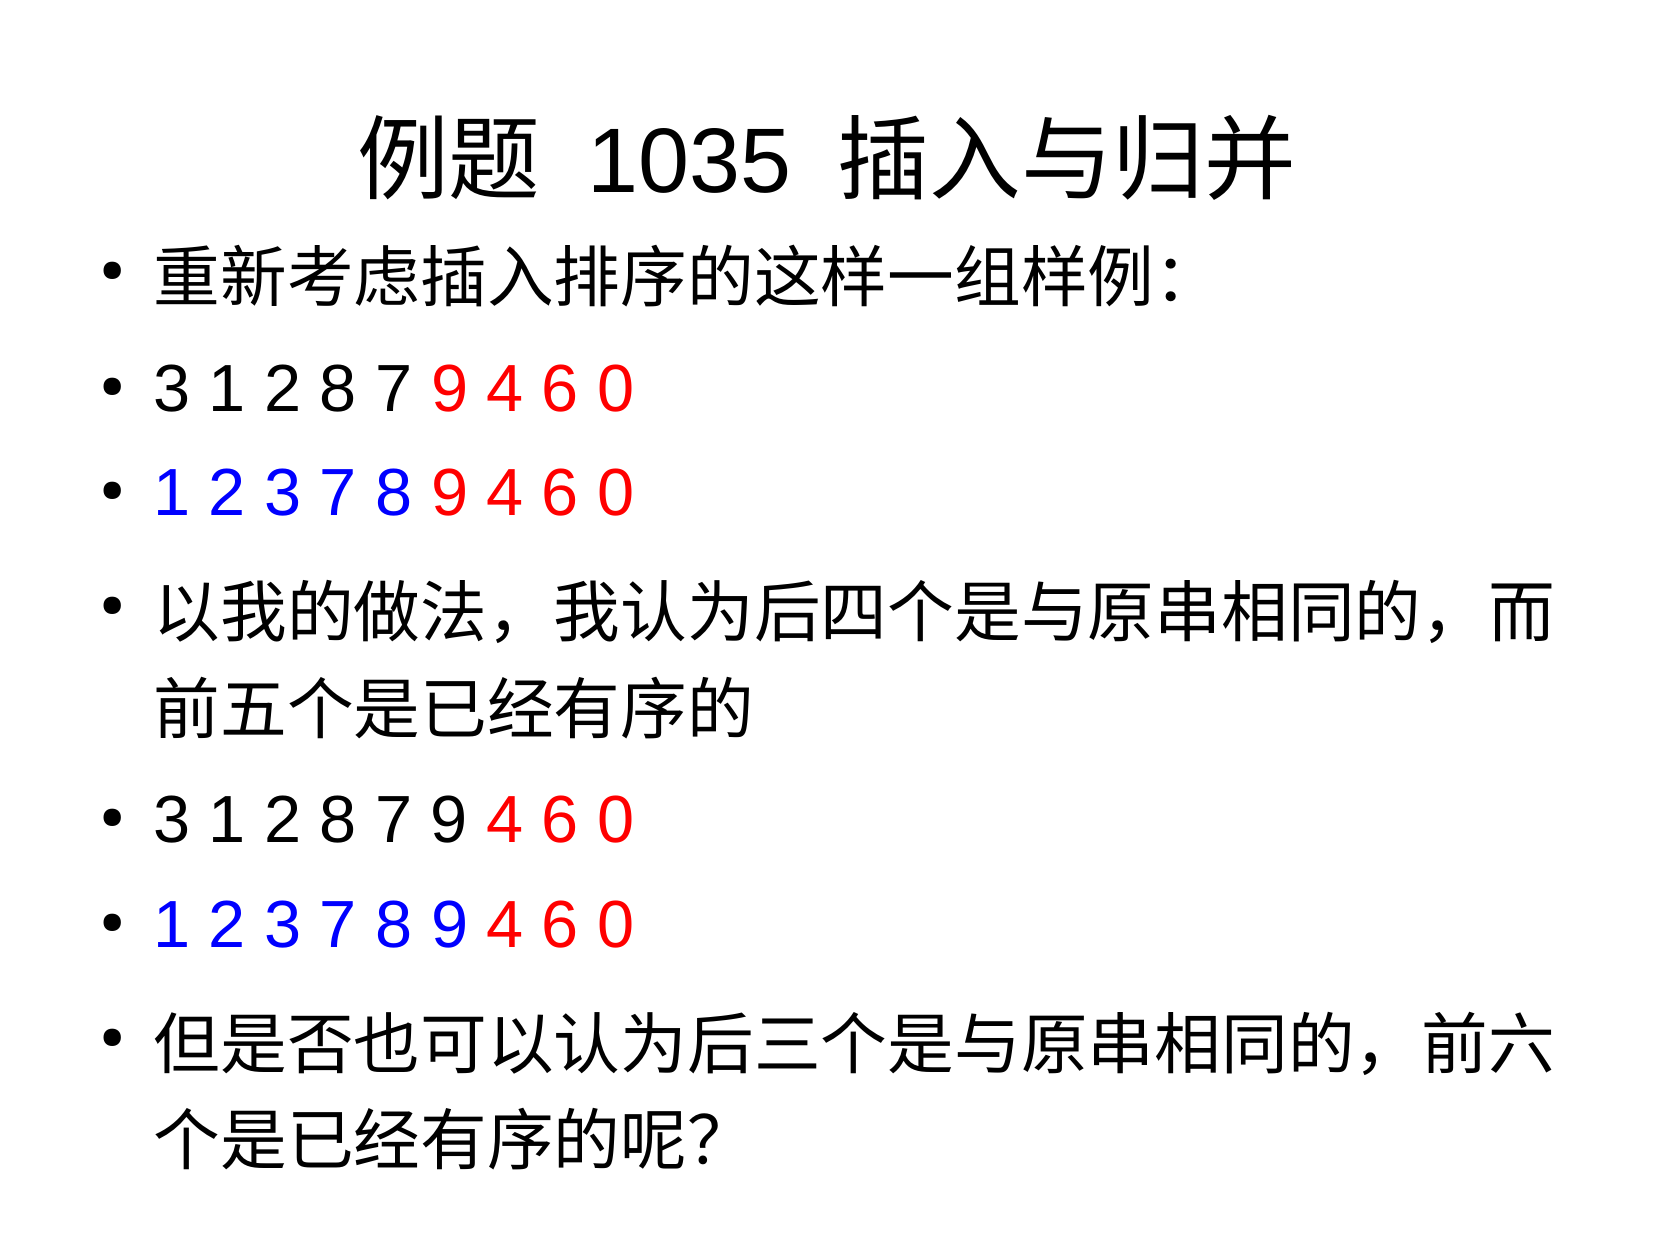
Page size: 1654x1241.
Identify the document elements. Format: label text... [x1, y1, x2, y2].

list 重新考虑插入排序的这样一组样例： 3 1 2 8 7 9 4 6 0 1 2 3 7 8 9 4 6 0 以我的做法，我认为后四个是与原串相同的，而前五个是已经有序的 3 1 2 8 7 9 4 6 0 1 2 3 7 8 9 4 6 0 但是否也可以认为后三个是与原串相同的，前六个是已经有序的呢？ [82, 224, 1571, 1205]
title 例题 1035 插入与归并 [82, 49, 1571, 224]
